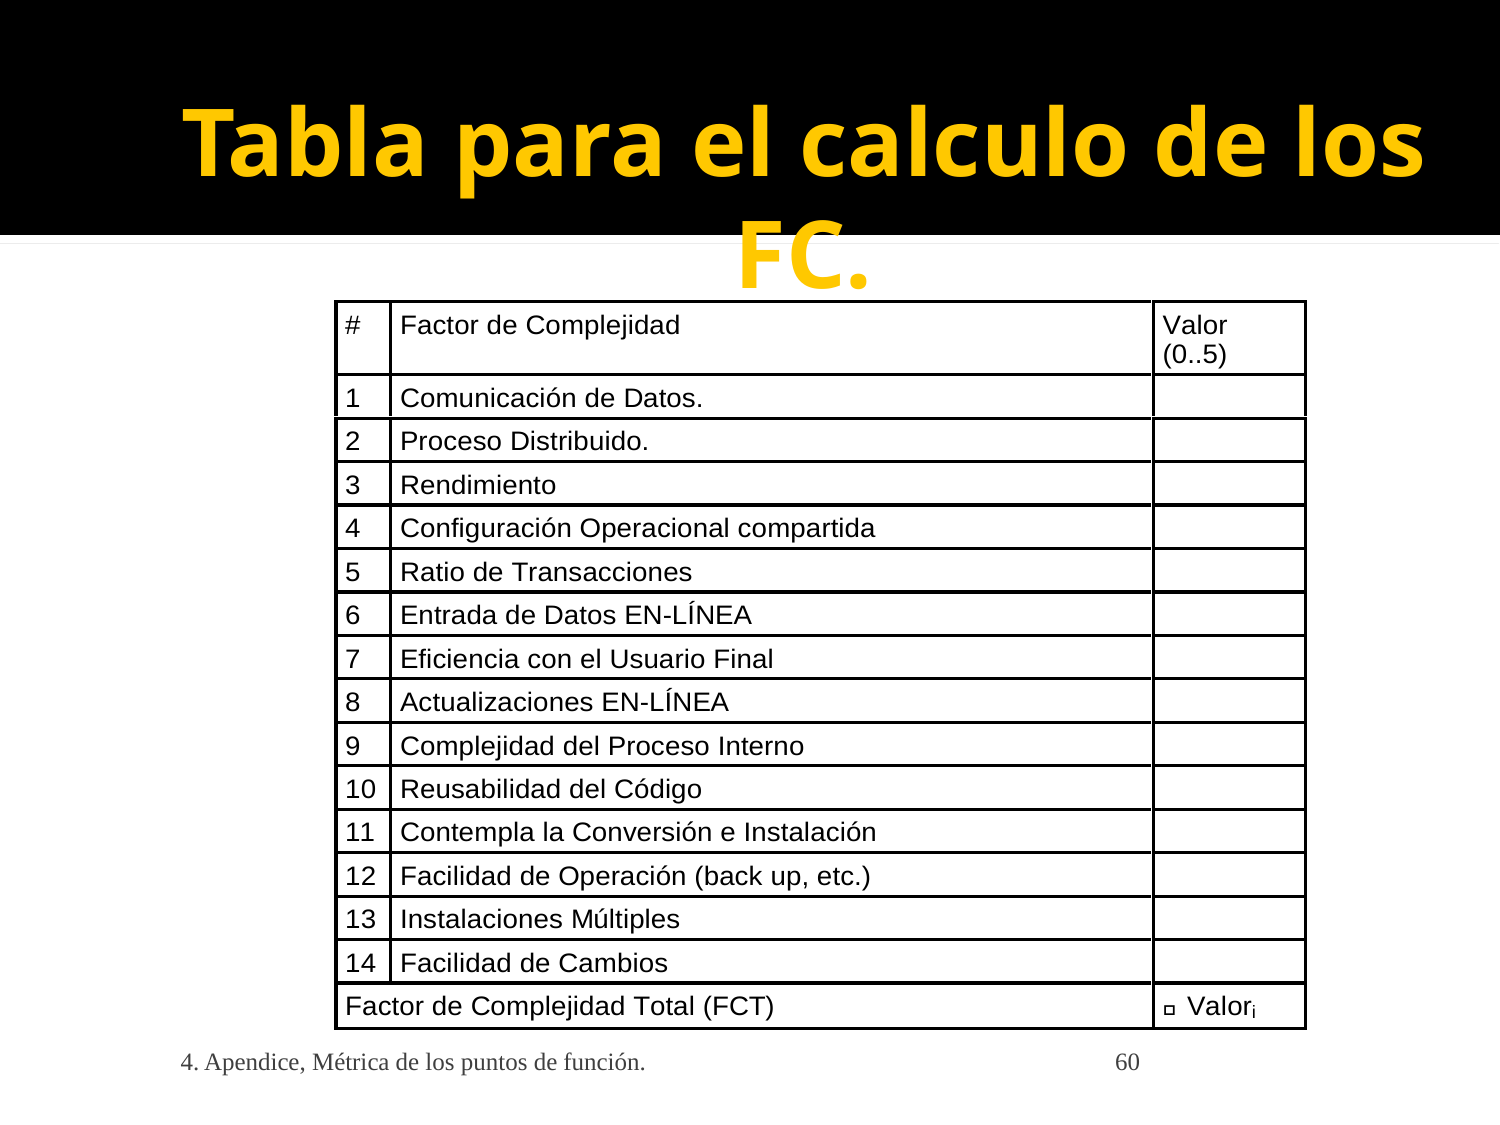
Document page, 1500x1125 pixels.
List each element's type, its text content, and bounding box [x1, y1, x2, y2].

text_box [1100, 1037, 1438, 1075]
text_box 4. Apendice, Métrica de los puntos de función. [162, 1037, 951, 1075]
title Tabla para el calculo de los FC. [162, 75, 1438, 263]
chart [324, 299, 1313, 1051]
